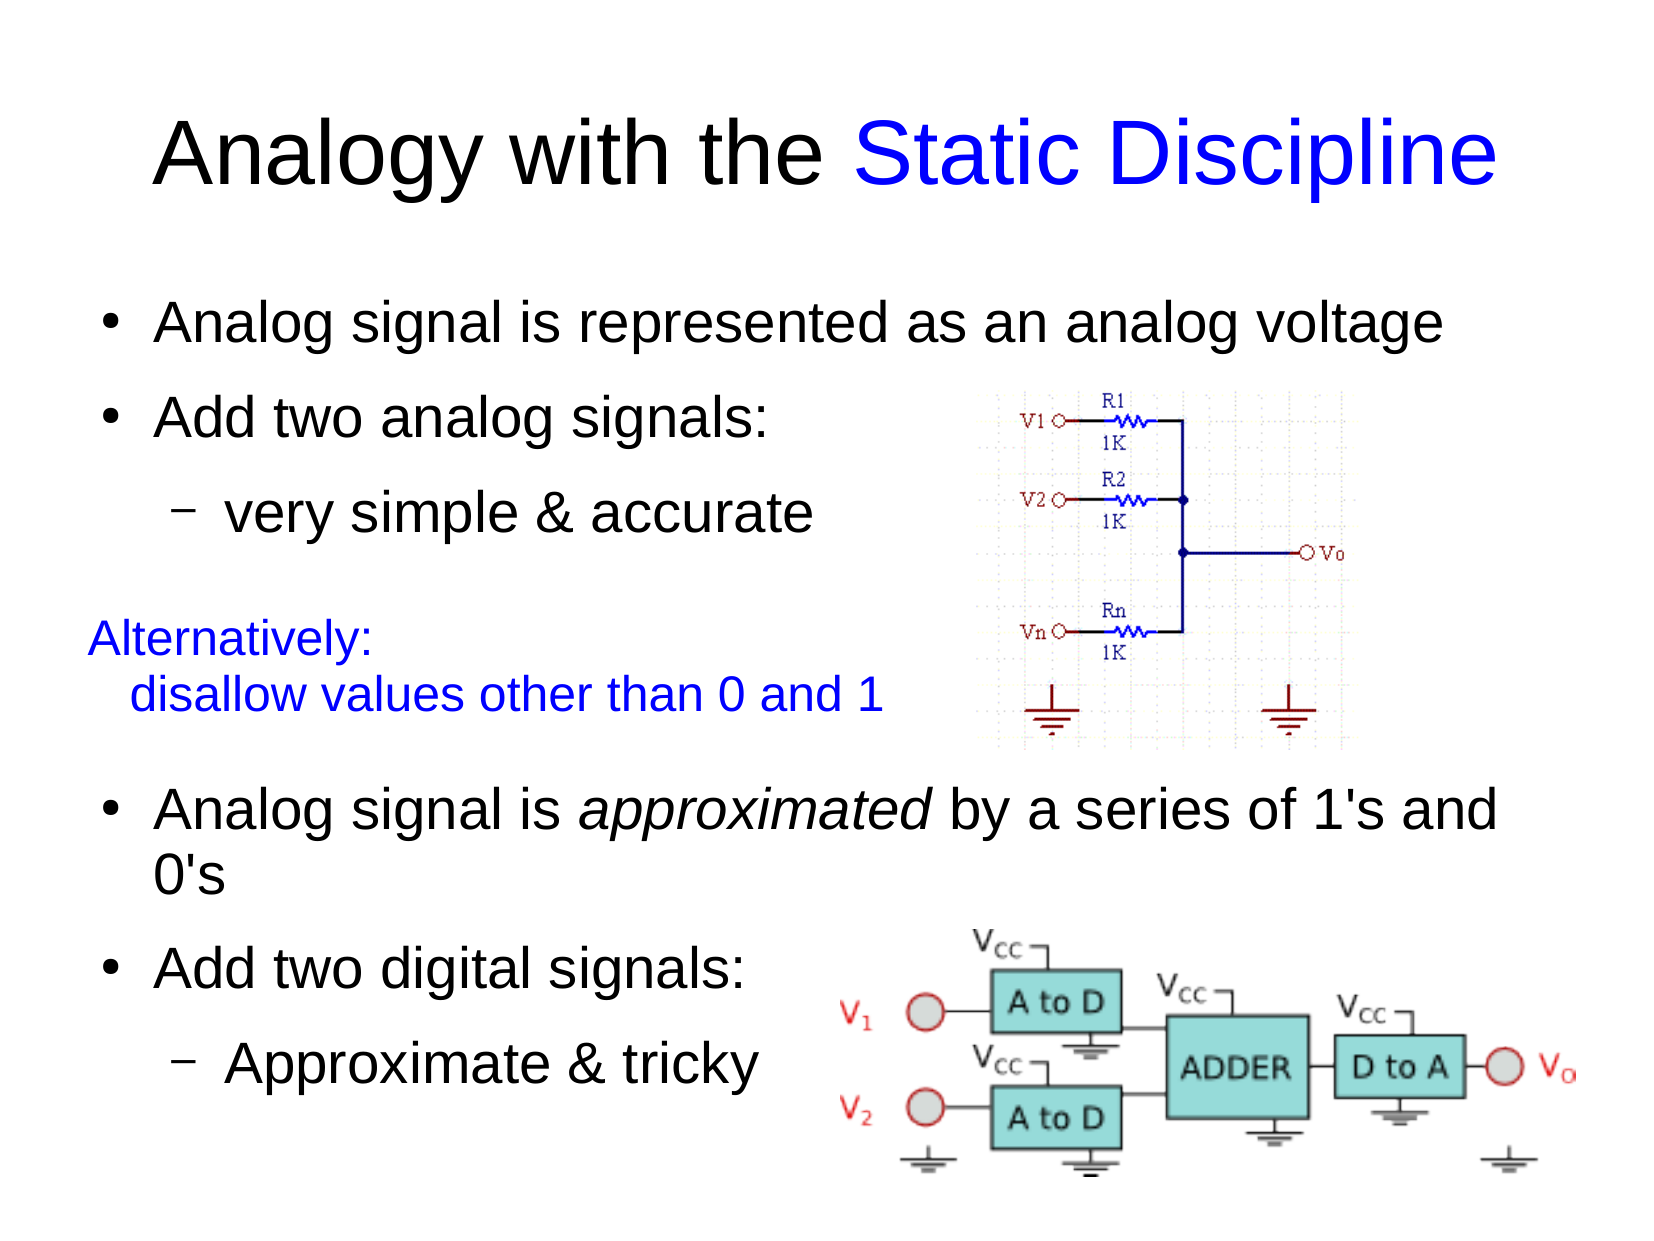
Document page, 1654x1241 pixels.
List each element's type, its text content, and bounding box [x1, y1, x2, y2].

picture [975, 389, 1360, 751]
picture [840, 929, 1576, 1177]
text_box Alternatively: disallow values other than 0 and 1 [72, 602, 901, 730]
title Analogy with the Static Discipline [82, 49, 1571, 257]
list Analog signal is represented as an analog voltage Add two analog signals: very simple & accurate Analog signal is approximated by a series of 1's and 0's Add two digital signals: Approximate & tricky [82, 290, 1538, 1231]
